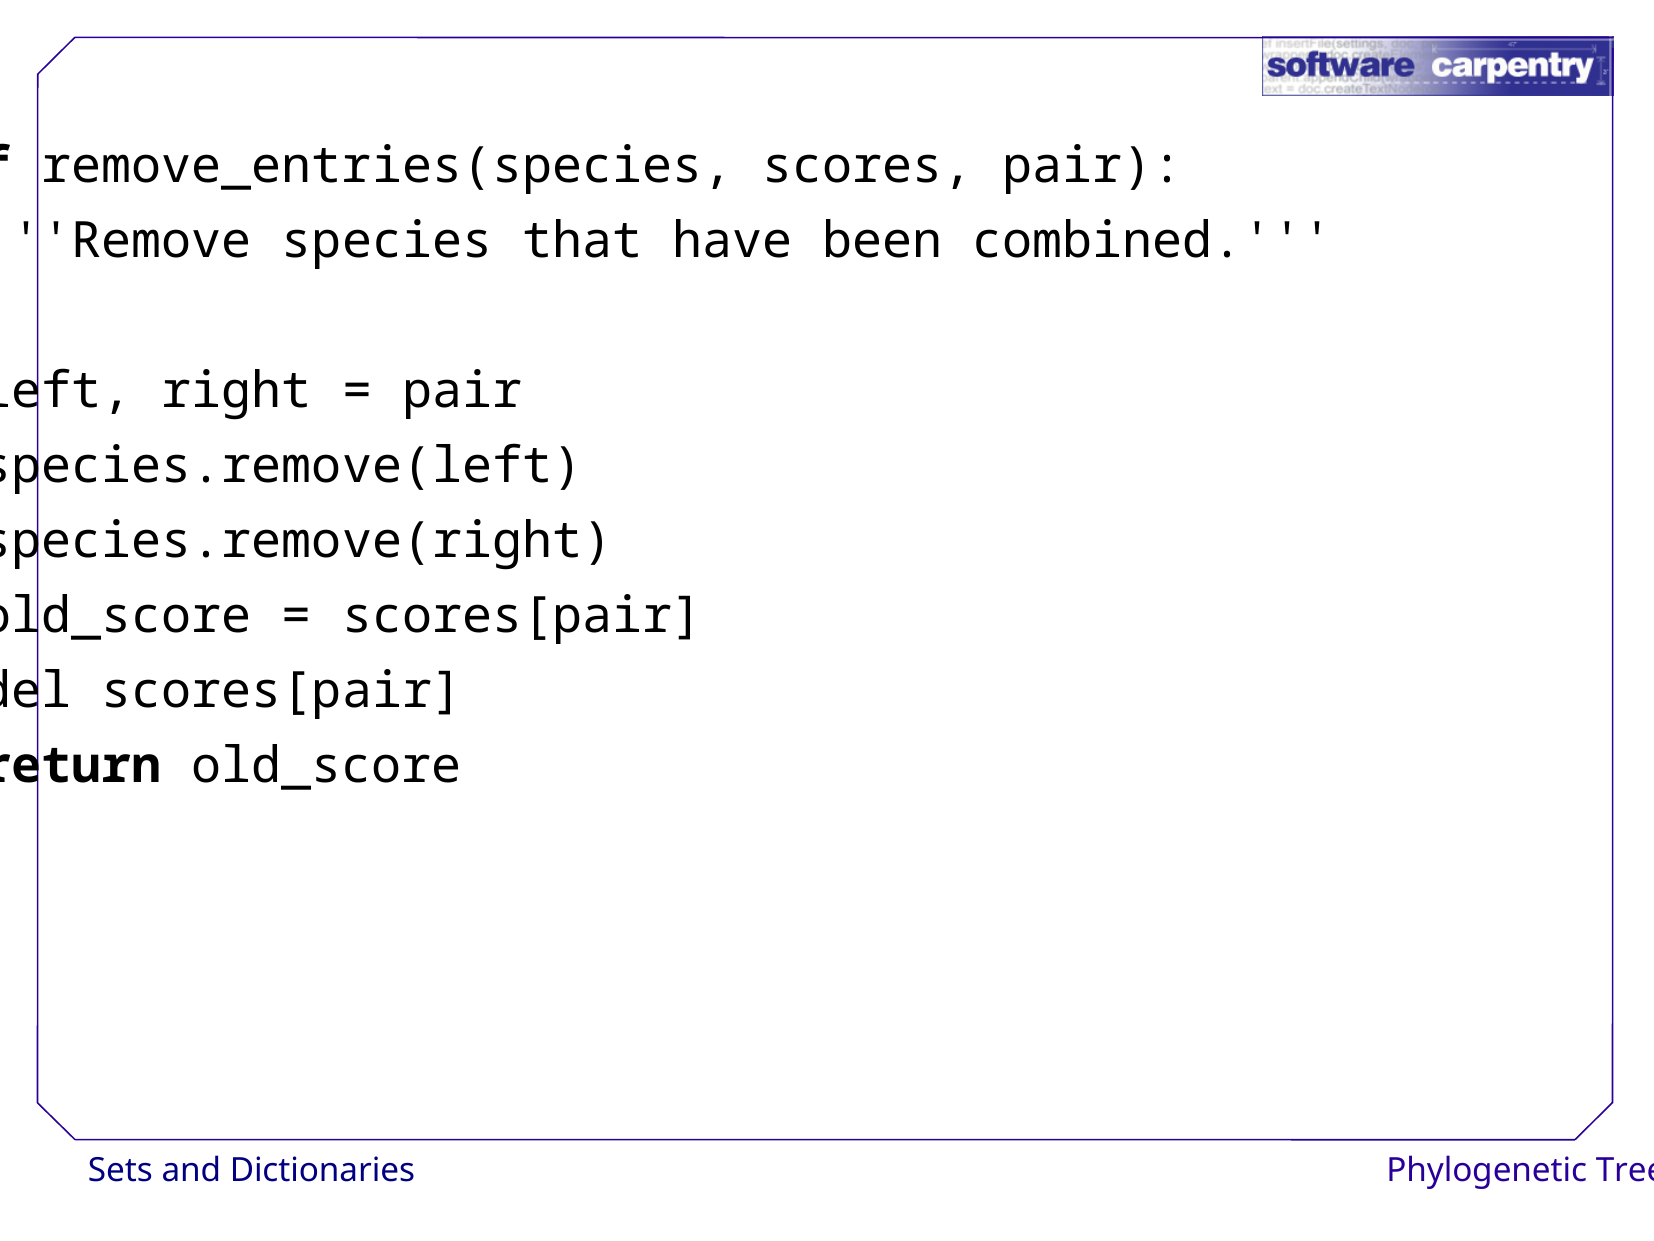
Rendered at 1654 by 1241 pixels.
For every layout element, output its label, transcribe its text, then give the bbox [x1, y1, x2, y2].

picture [1262, 36, 1614, 96]
text_box def remove_entries(species, scores, pair): '''Remove species that have been combined.''' left, right = pair species.remove(left) species.remove(right) old_score = scores[pair] del scores[pair] return old_score [0, 109, 1497, 801]
